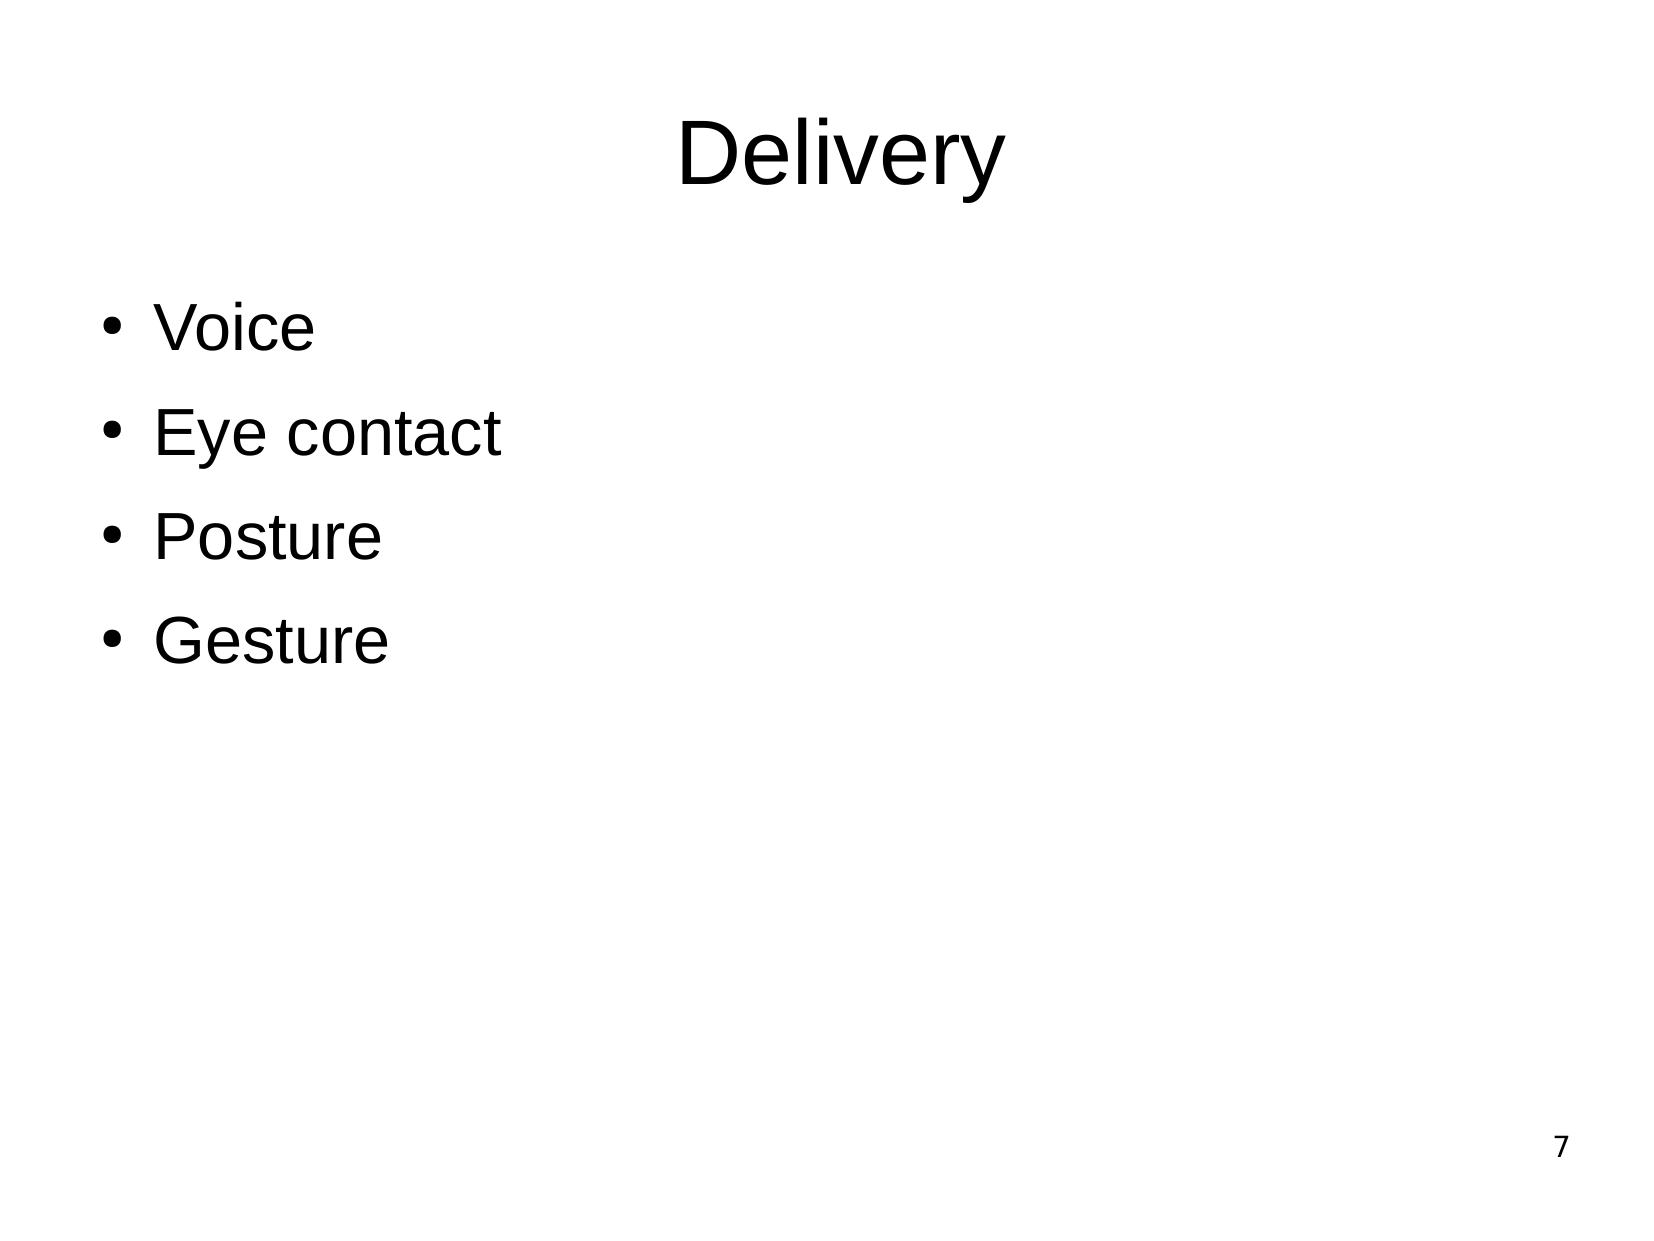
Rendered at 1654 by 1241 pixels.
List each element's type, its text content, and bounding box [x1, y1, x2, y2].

title Delivery [82, 49, 1571, 257]
list Voice Eye contact Posture Gesture [82, 290, 1571, 1010]
